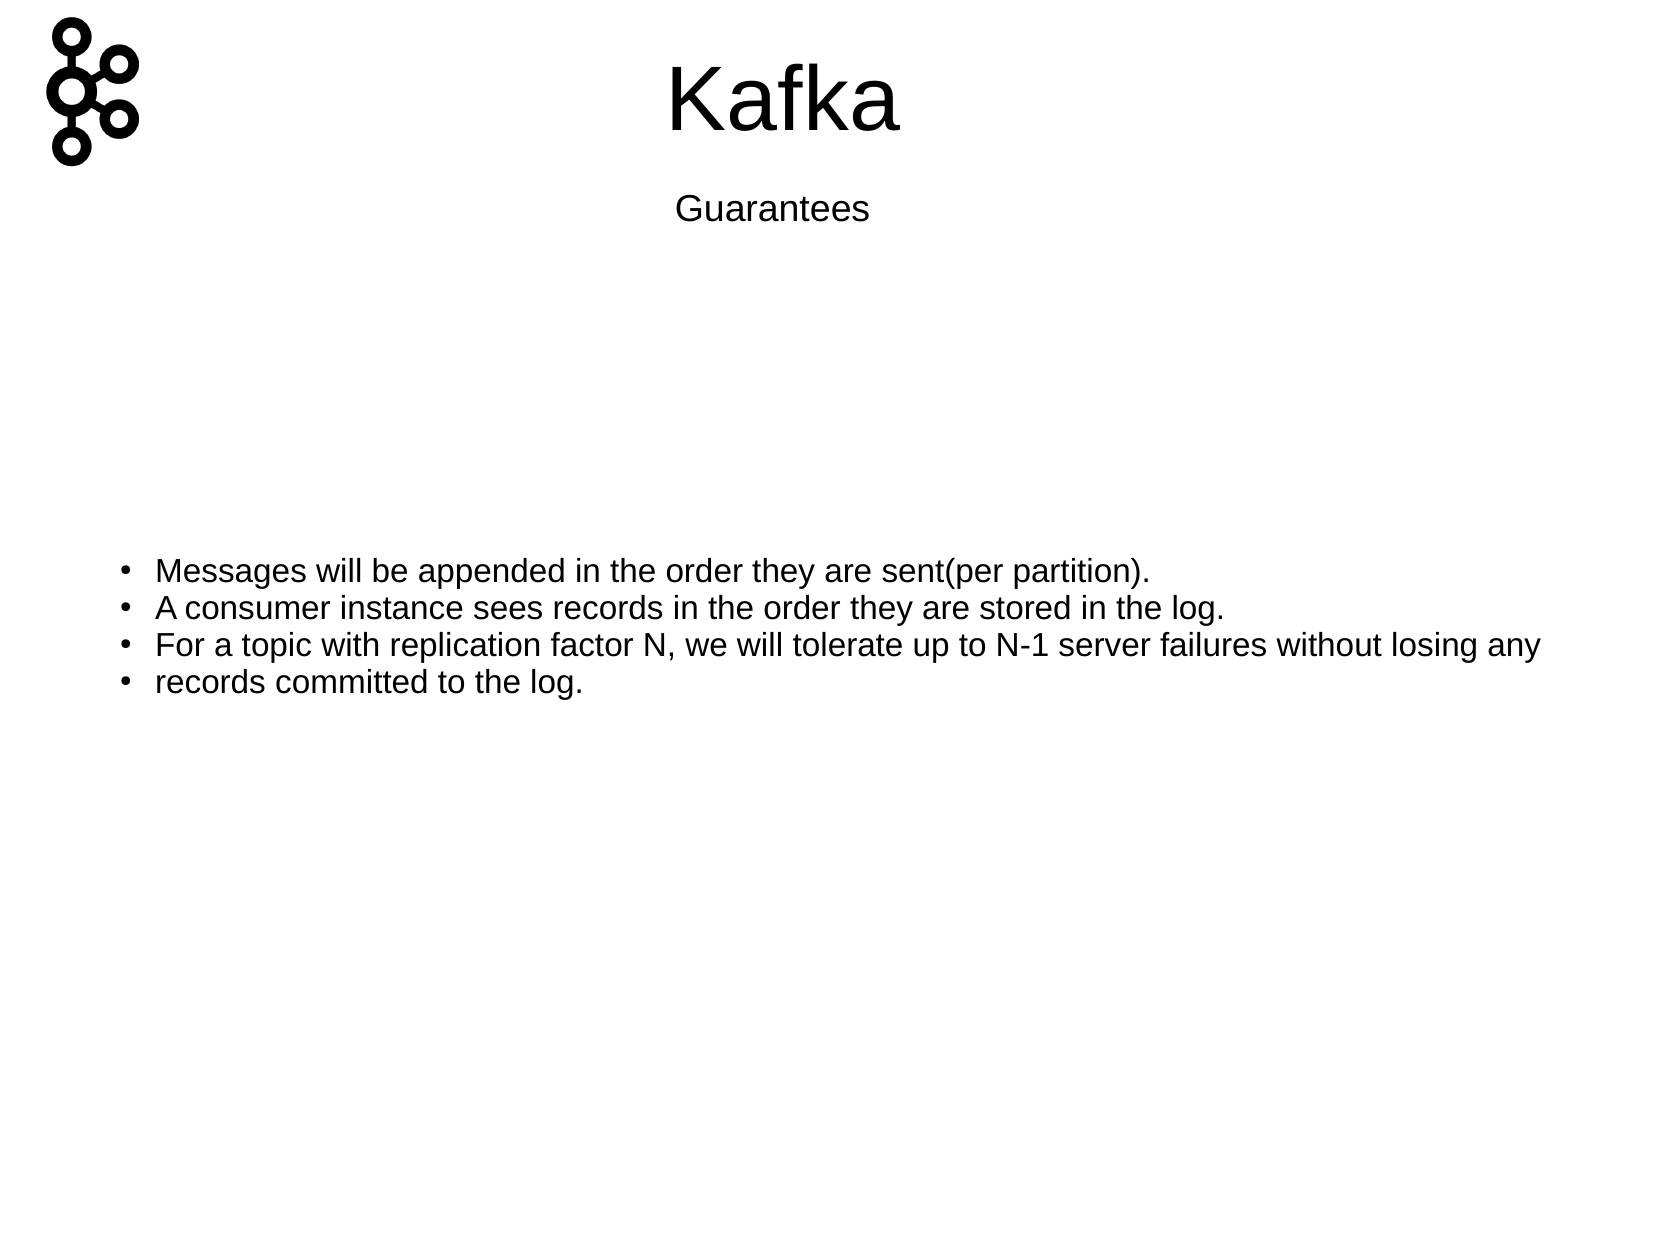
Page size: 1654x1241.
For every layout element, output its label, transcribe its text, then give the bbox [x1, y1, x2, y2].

text_box Messages will be appended in the order they are sent(per partition). A consumer instance sees records in the order they are stored in the log. For a topic with replication factor N, we will tolerate up to N-1 server failures without losing any records committed to the log. [105, 545, 1568, 751]
text_box Kafka [650, 47, 916, 151]
picture [0, 0, 185, 185]
text_box Guarantees [660, 180, 886, 237]
